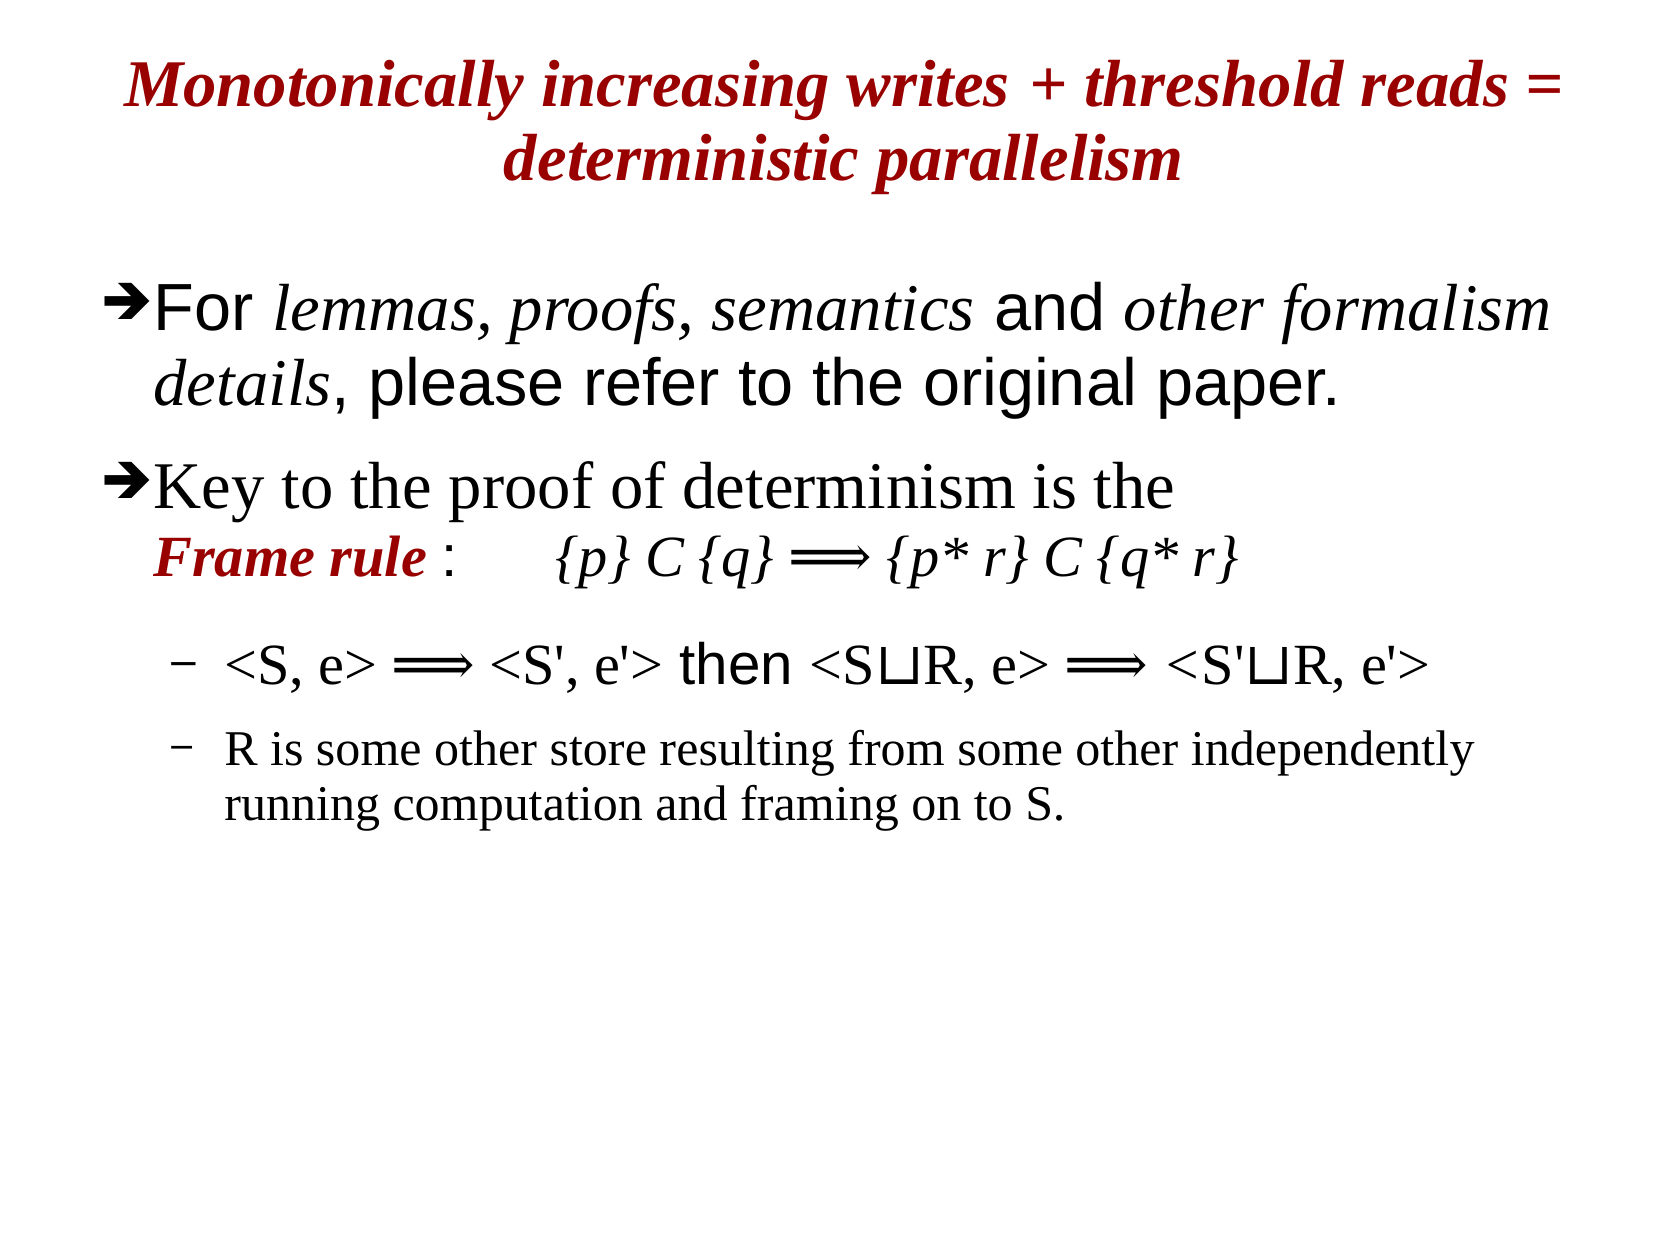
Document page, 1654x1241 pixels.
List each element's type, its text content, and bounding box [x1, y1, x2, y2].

title Monotonically increasing writes + threshold reads = deterministic parallelism [82, 17, 1571, 225]
list For lemmas, proofs, semantics and other formalism details, please refer to the original paper. Key to the proof of determinism is the Frame rule : {p} C {q} ⟹ {p* r} C {q* r} <S, e> ⟹ <S', e'> then <S⊔R, e> ⟹ <S'⊔R, e'> R is some other store resulting from some other independently running computation and framing on to S. [82, 270, 1571, 1241]
